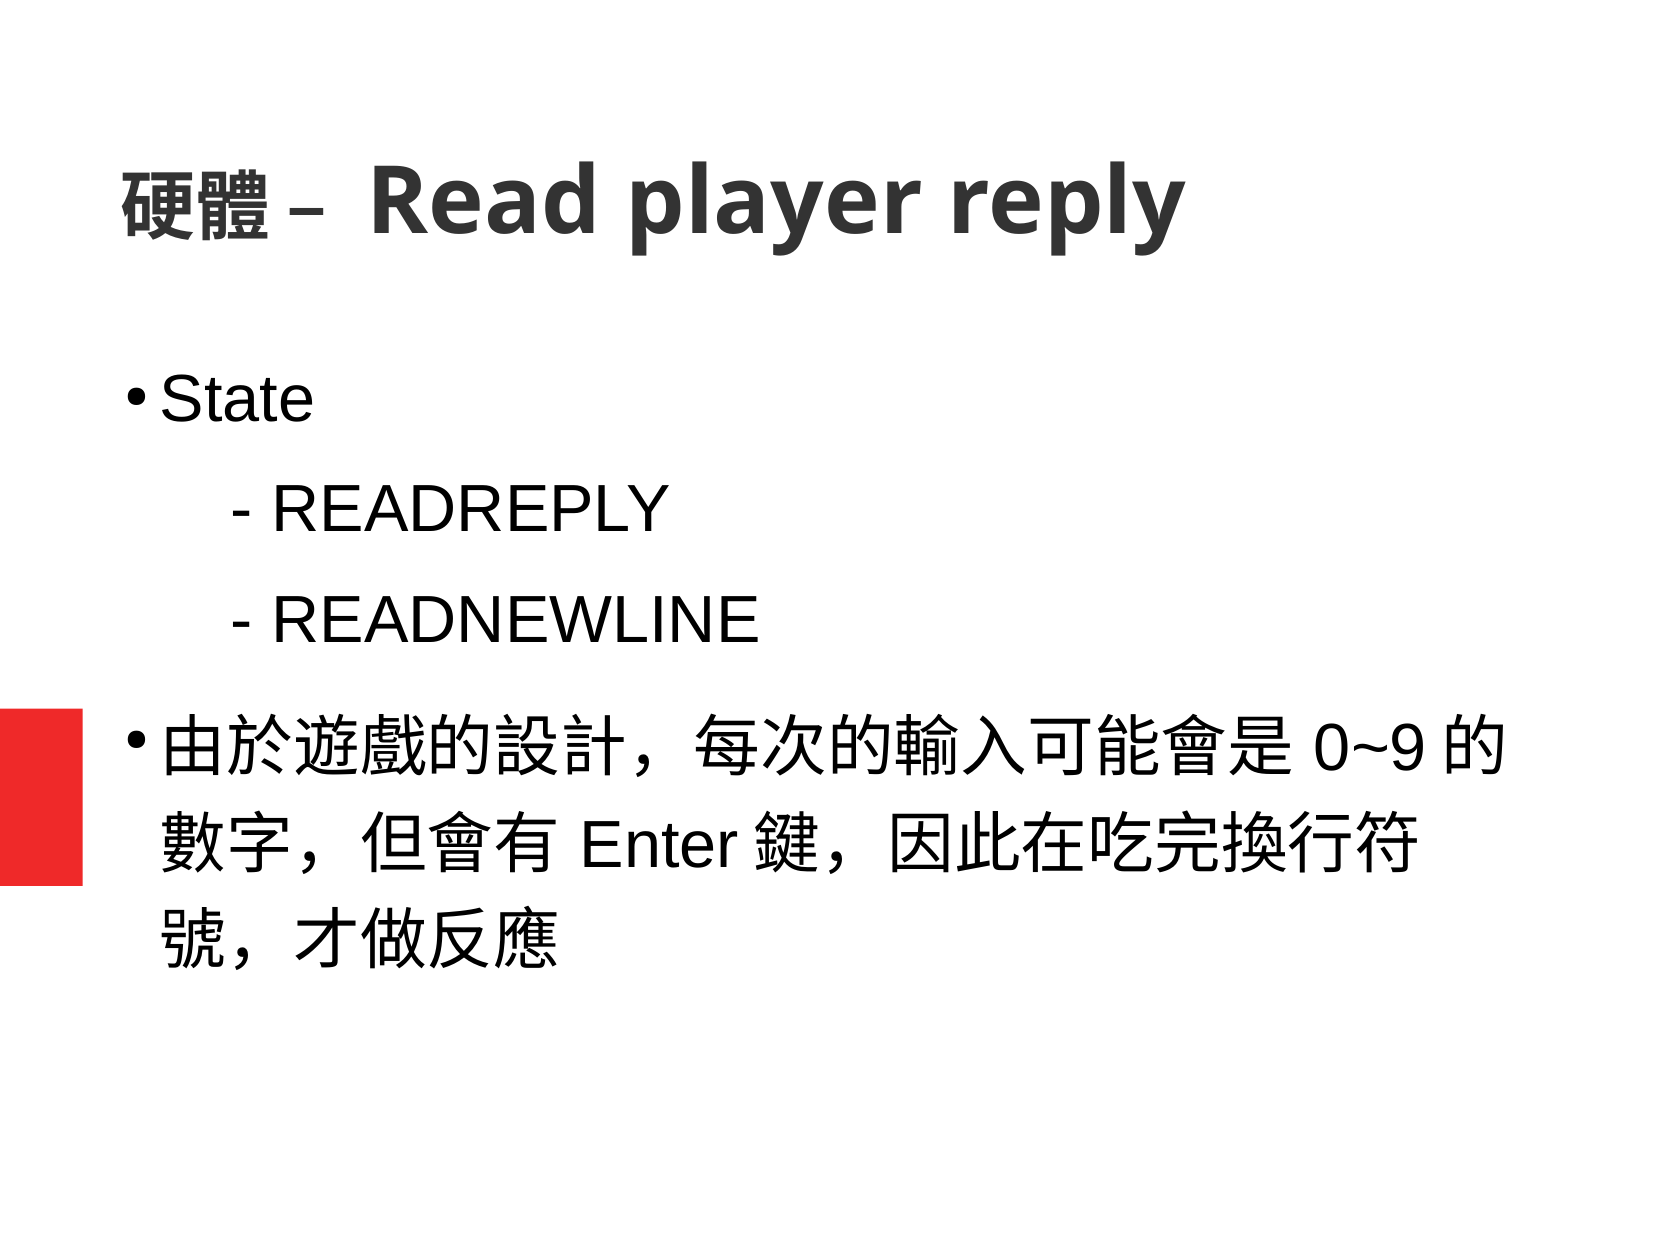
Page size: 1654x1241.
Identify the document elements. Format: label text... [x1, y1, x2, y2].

title 硬體 – Read player reply [120, 78, 1526, 316]
subtitle State - READREPLY - READNEWLINE 由於遊戲的設計，每次的輸入可能會是0~9的數字，但會有Enter鍵，因此在吃完換行符號，才做反應 [124, 360, 1531, 1081]
